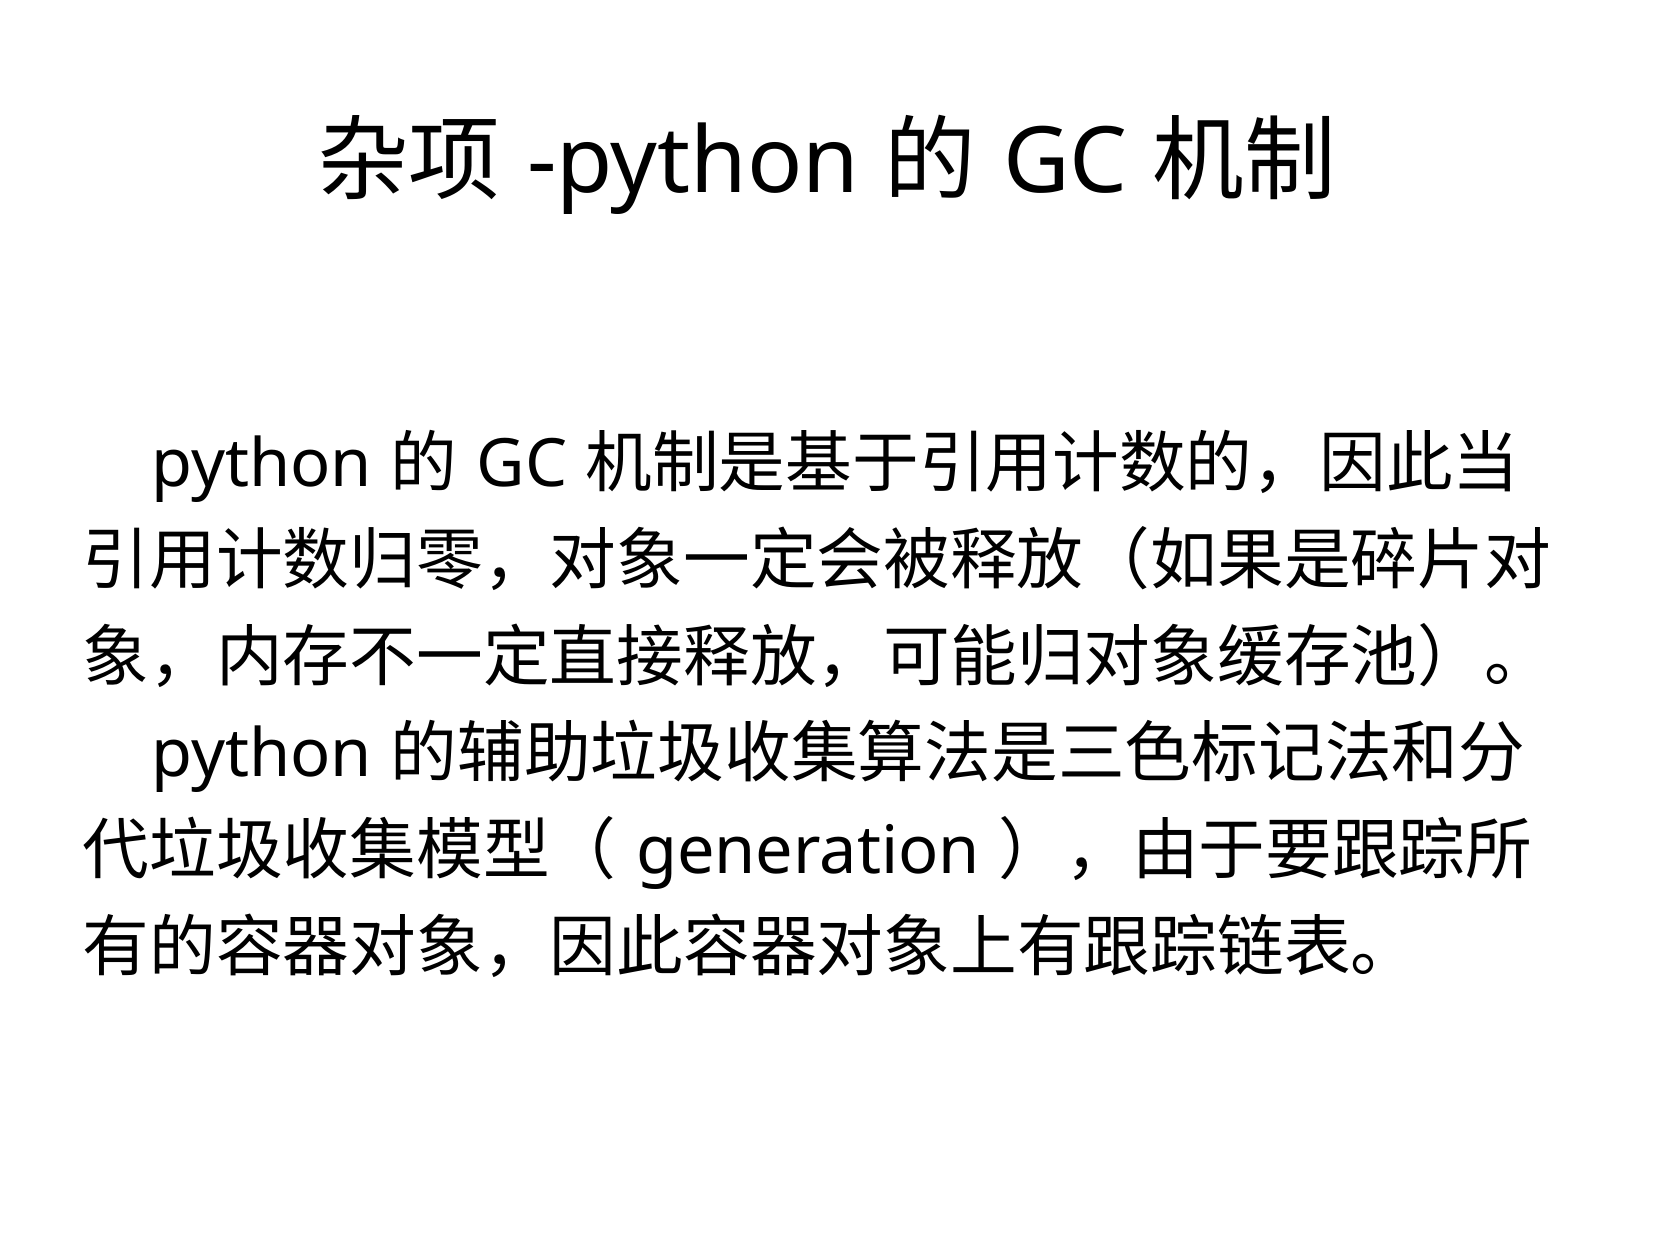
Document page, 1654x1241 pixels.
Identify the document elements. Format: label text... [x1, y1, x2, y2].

subtitle python的GC机制是基于引用计数的，因此当引用计数归零，对象一定会被释放（如果是碎片对象，内存不一定直接释放，可能归对象缓存池）。 python的辅助垃圾收集算法是三色标记法和分代垃圾收集模型（generation），由于要跟踪所有的容器对象，因此容器对象上有跟踪链表。 [82, 297, 1571, 1102]
title 杂项-python的GC机制 [82, 56, 1571, 250]
